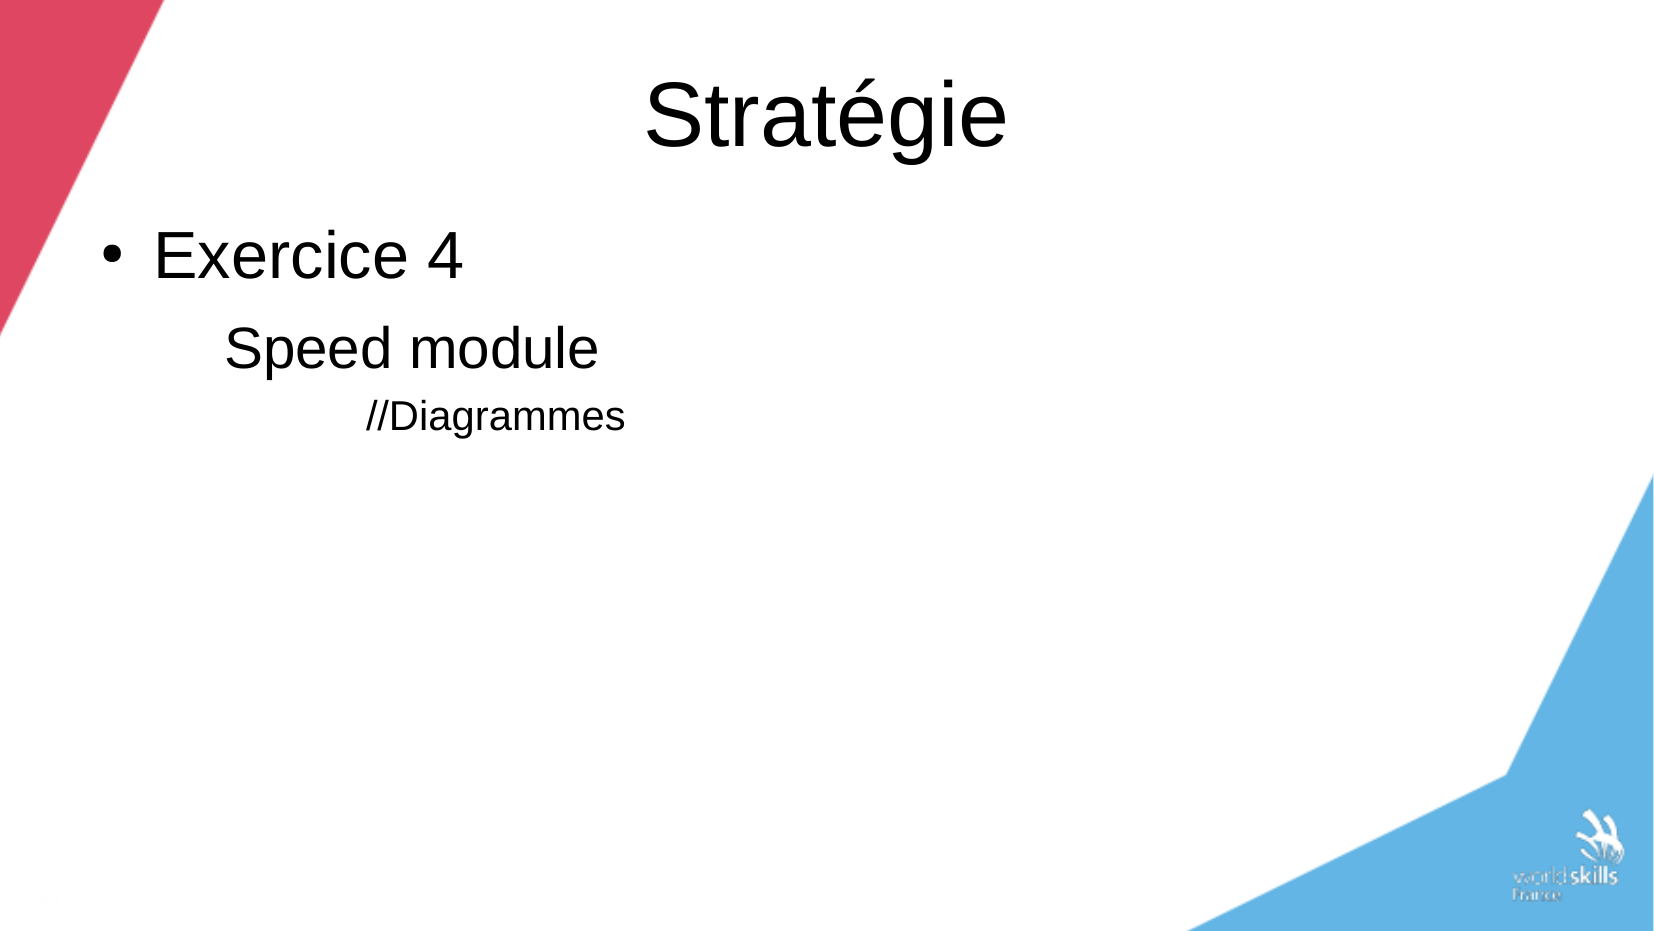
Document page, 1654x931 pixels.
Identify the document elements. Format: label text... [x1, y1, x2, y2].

list Exercice 4 Speed module //Diagrammes [82, 217, 1571, 758]
title Stratégie [82, 37, 1571, 193]
picture [0, 0, 1654, 931]
